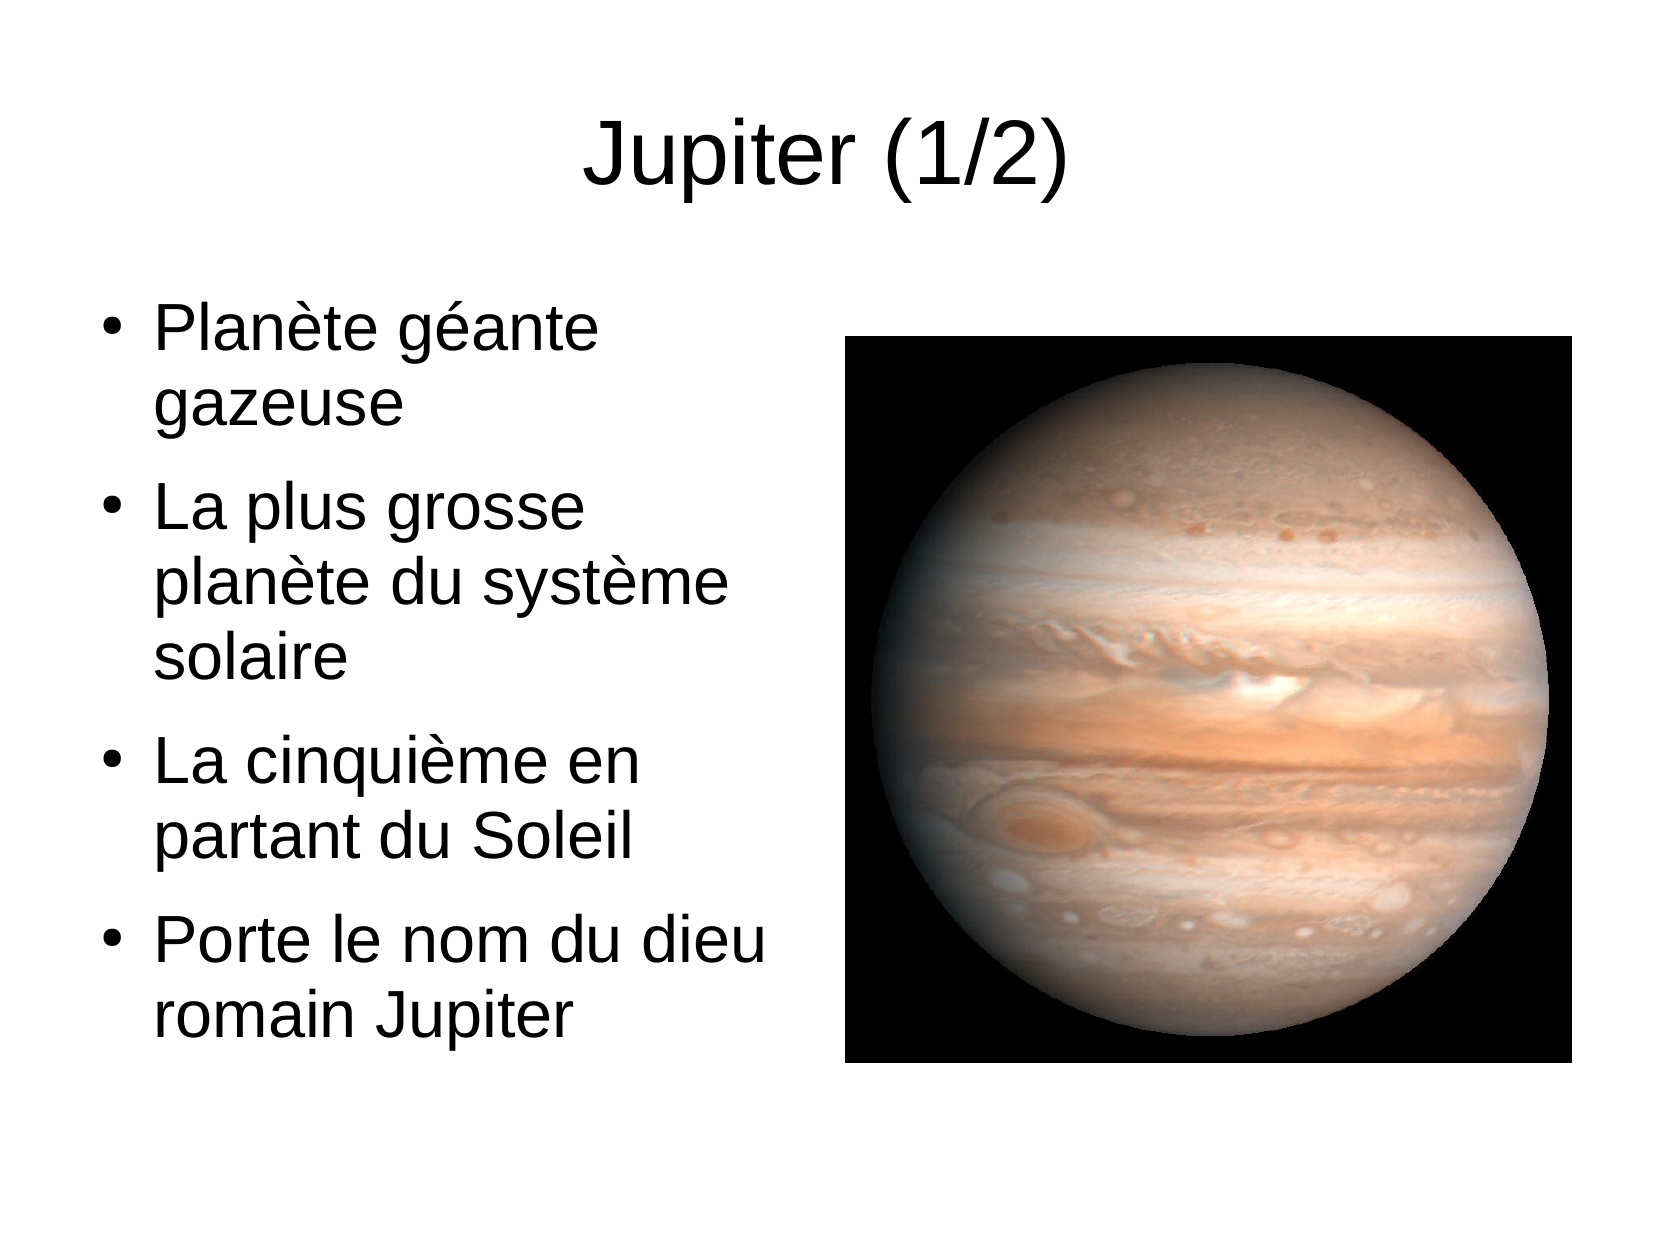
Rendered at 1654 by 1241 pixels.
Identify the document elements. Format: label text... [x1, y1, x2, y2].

picture [845, 336, 1572, 1063]
list Planète géante gazeuse La plus grosse planète du système solaire La cinquième en partant du Soleil Porte le nom du dieu romain Jupiter [82, 290, 809, 1109]
title Jupiter (1/2) [82, 49, 1571, 257]
